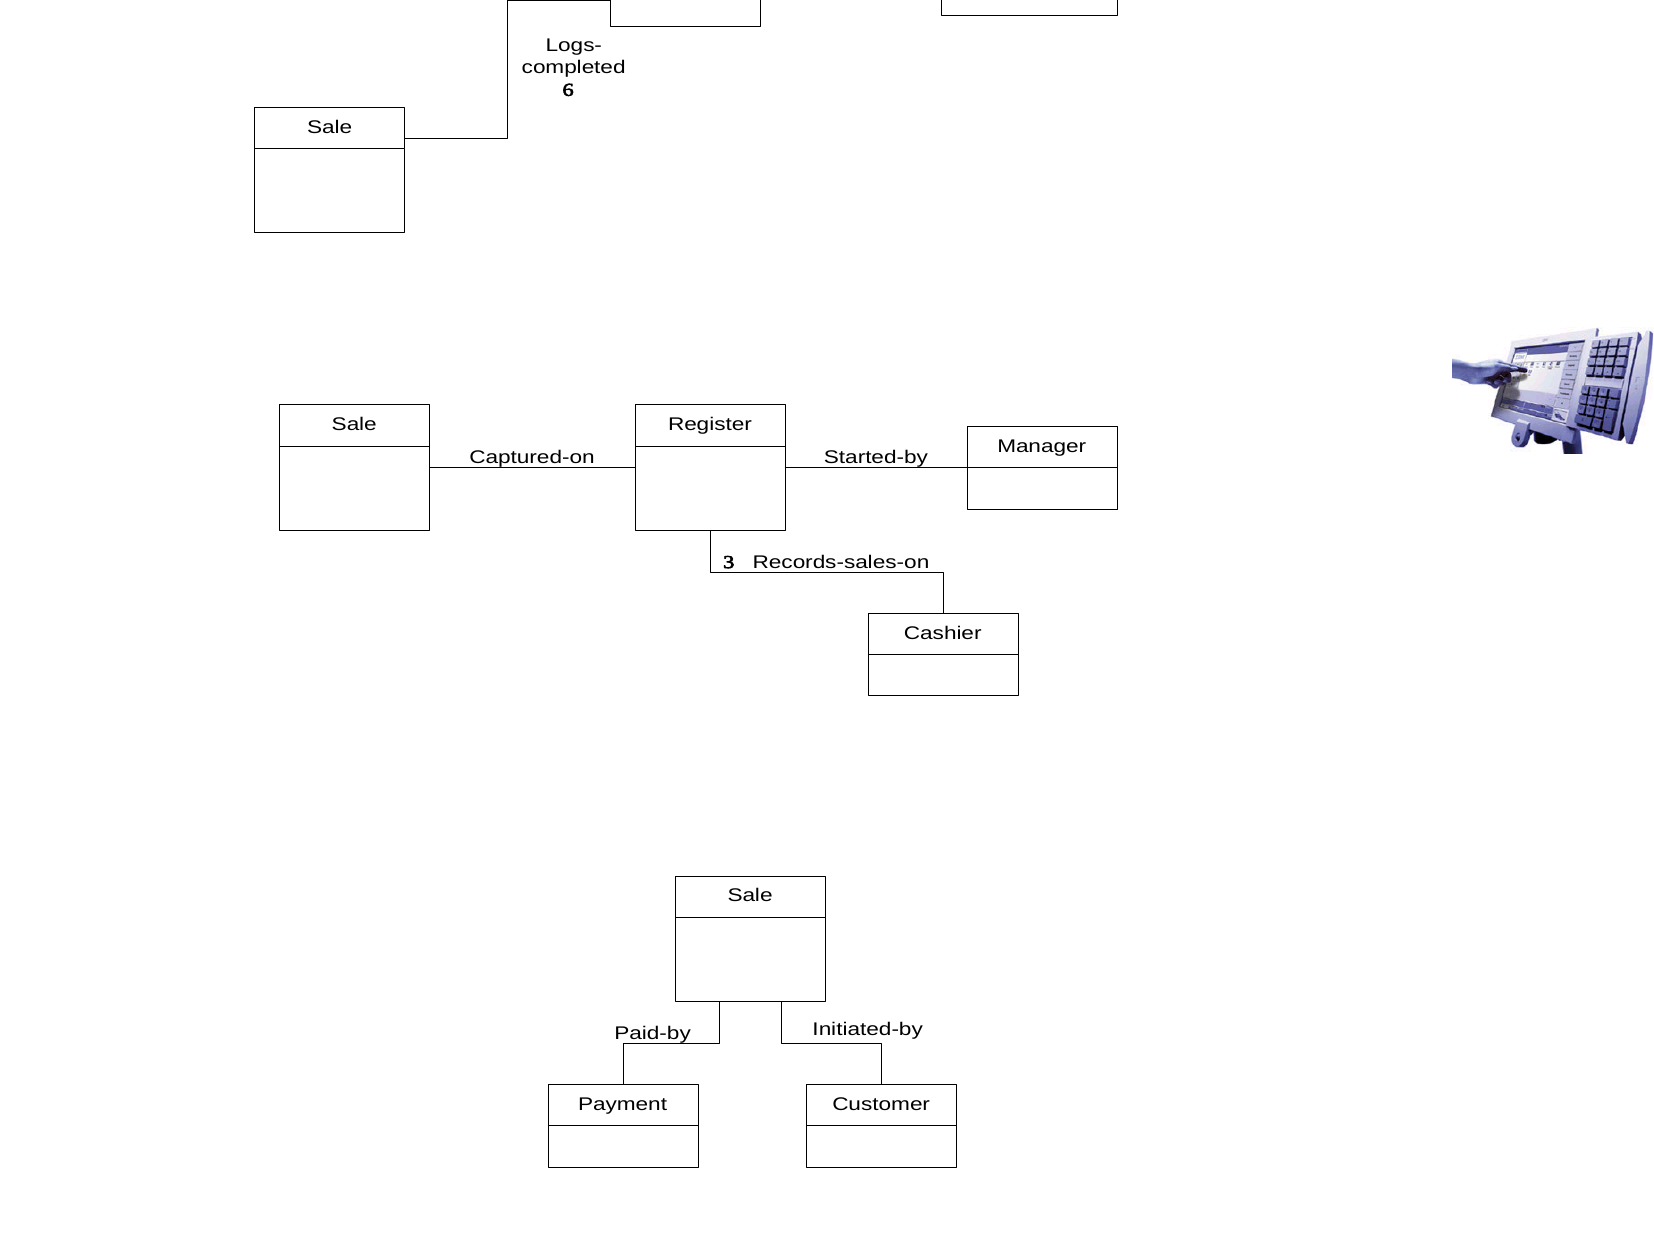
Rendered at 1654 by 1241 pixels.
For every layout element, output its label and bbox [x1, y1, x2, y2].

picture [1451, 326, 1654, 455]
picture [245, 0, 1156, 1171]
